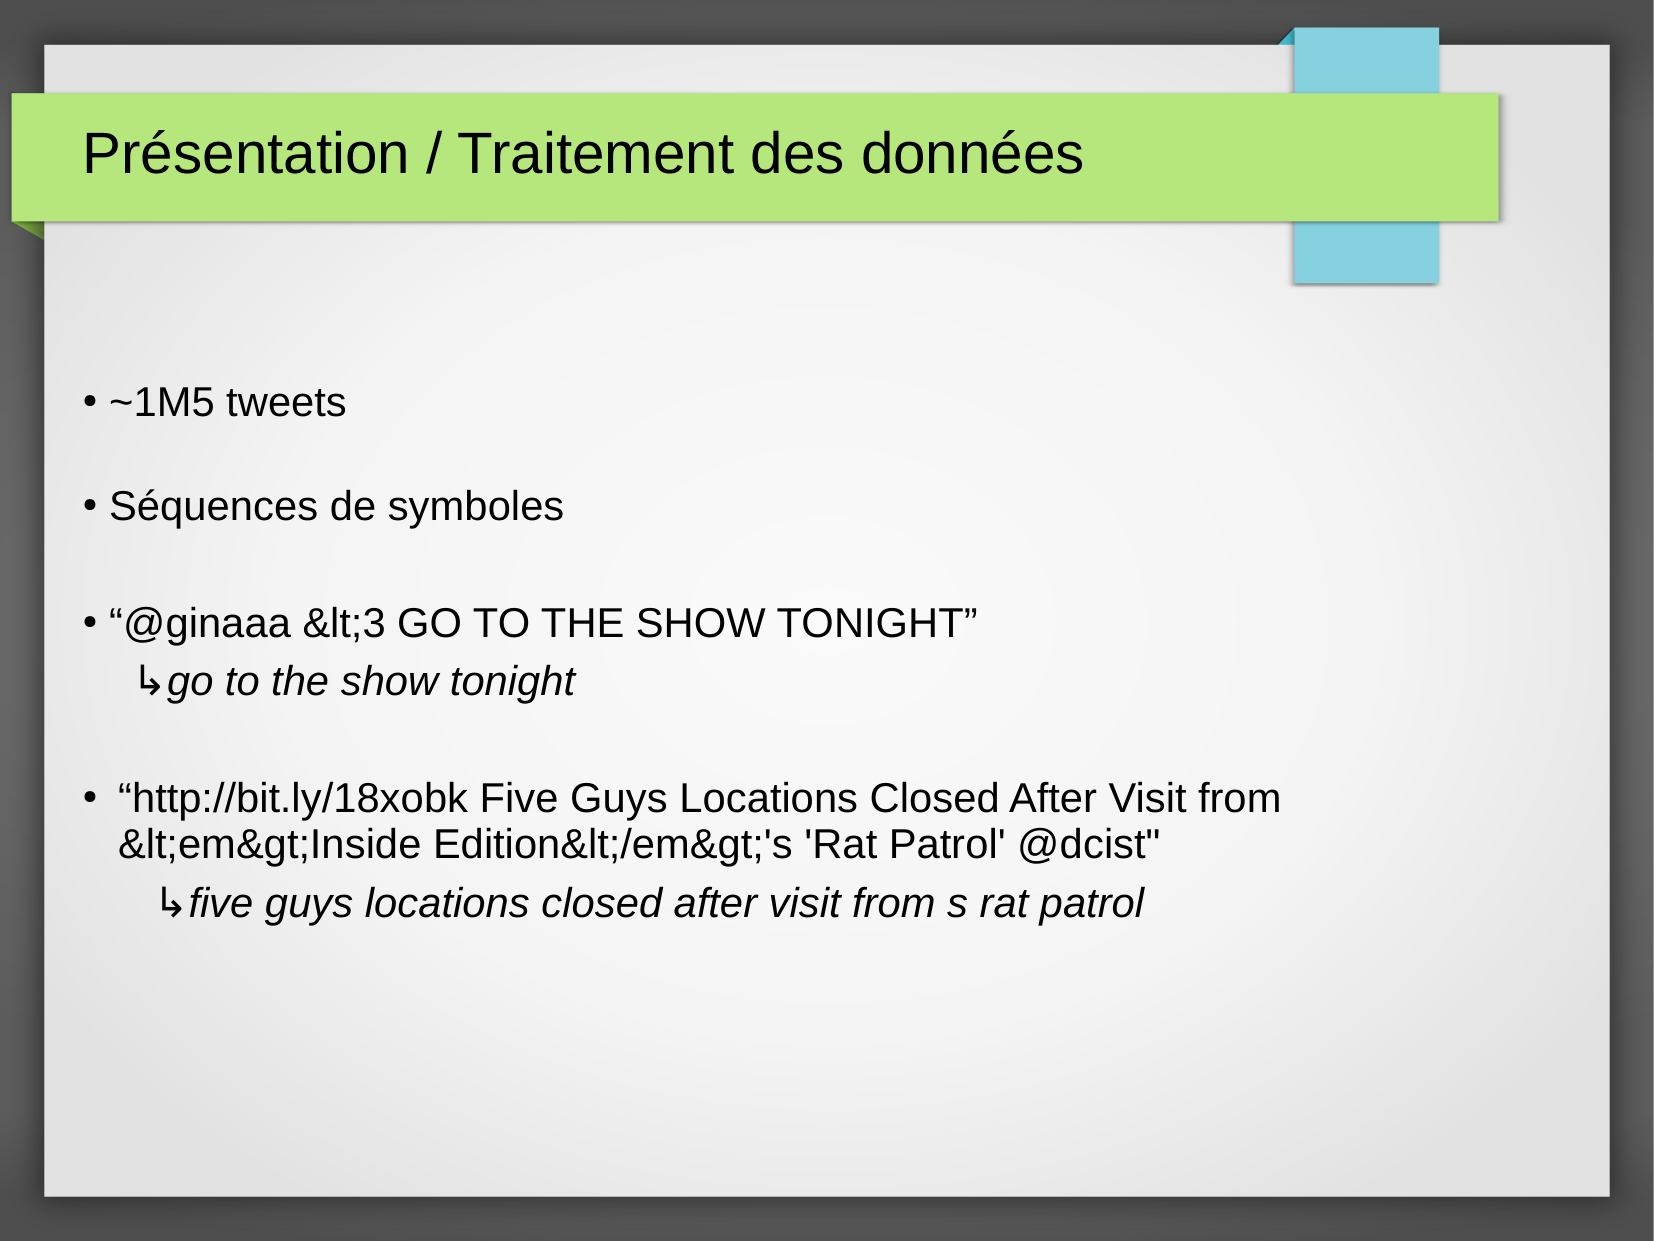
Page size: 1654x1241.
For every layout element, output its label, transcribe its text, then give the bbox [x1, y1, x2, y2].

subtitle ~1M5 tweets Séquences de symboles “@ginaaa &lt;3 GO TO THE SHOW TONIGHT” ↳go to the show tonight “http://bit.ly/18xobk Five Guys Locations Closed After Visit from &lt;em&gt;Inside Edition&lt;/em&gt;'s 'Rat Patrol' @dcist" ↳five guys locations closed after visit from s rat patrol [82, 320, 1571, 1040]
title Présentation / Traitement des données [82, 94, 1264, 213]
picture [0, 0, 1654, 1241]
